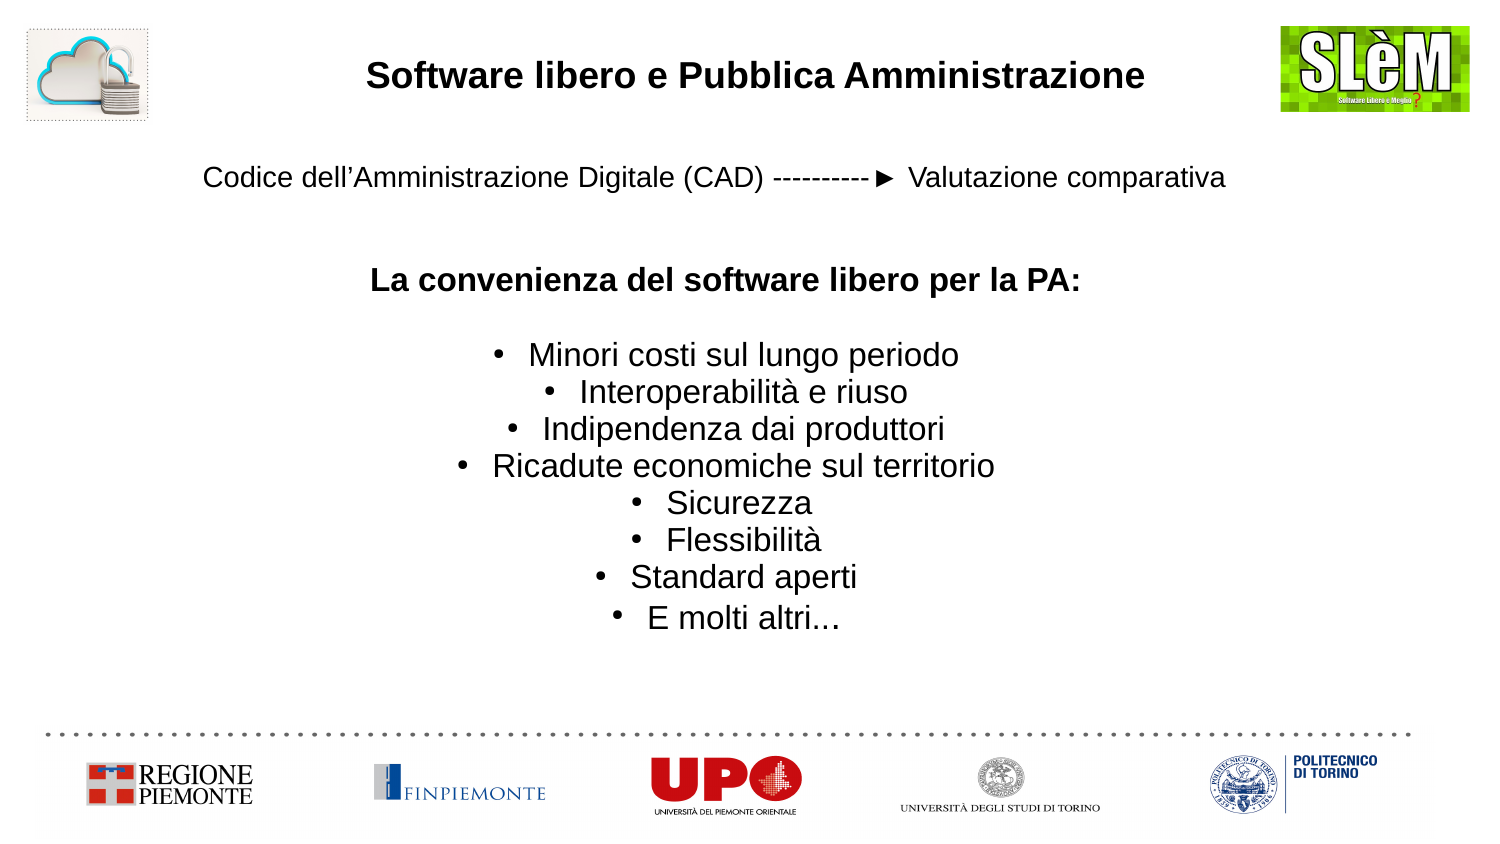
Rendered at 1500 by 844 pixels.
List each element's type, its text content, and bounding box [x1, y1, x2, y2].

picture [1280, 26, 1470, 112]
picture [23, 23, 153, 125]
picture [35, 725, 1436, 839]
text_box Software libero e Pubblica Amministrazione [200, 47, 1312, 147]
text_box La convenienza del software libero per la PA: Minori costi sul lungo periodo Interoperabilità e riuso Indipendenza dai produttori Ricadute economiche sul territorio Sicurezza Flessibilità Standard aperti E molti altri... [118, 254, 1335, 687]
text_box Codice dell’Amministrazione Digitale (CAD) ----------► Valutazione comparativa [129, 153, 1371, 333]
